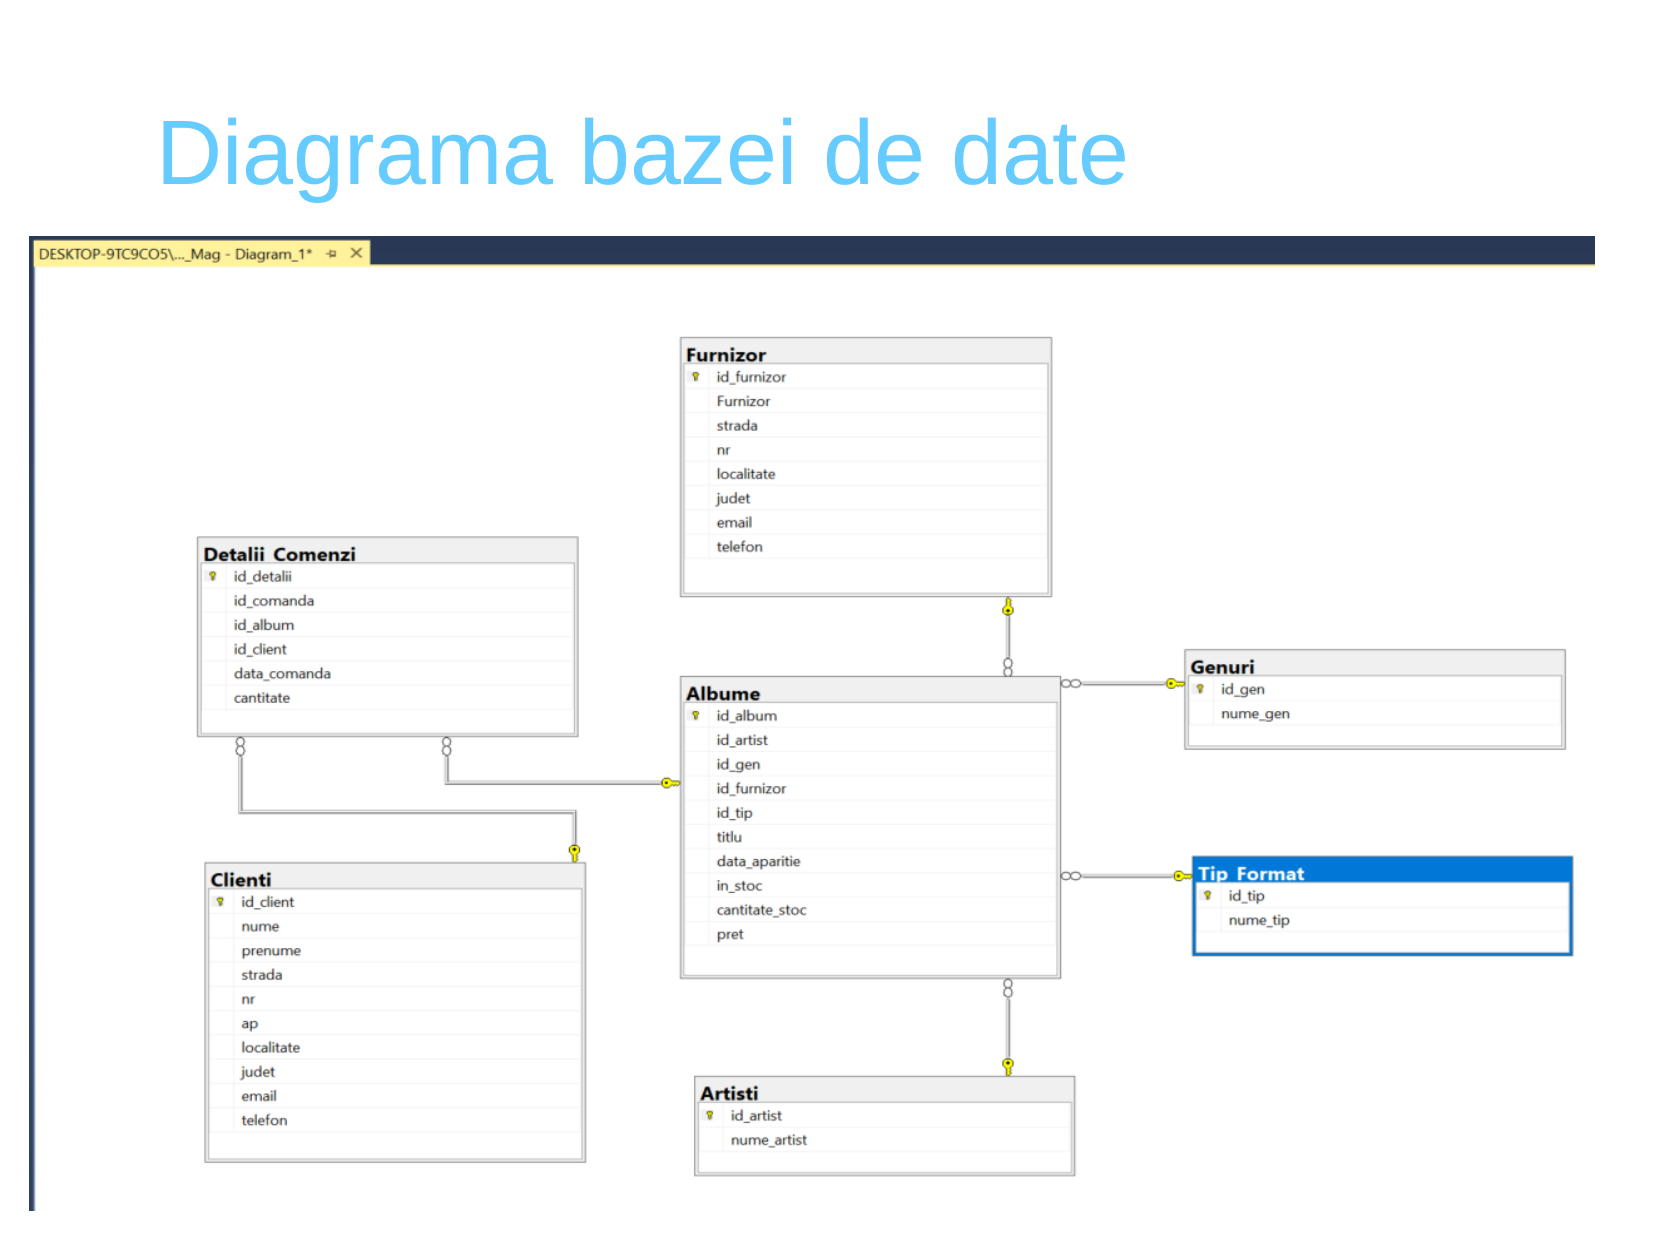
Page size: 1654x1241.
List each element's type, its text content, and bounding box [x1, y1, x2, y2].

title Diagrama bazei de date [82, 49, 1571, 236]
picture [29, 236, 1595, 1211]
